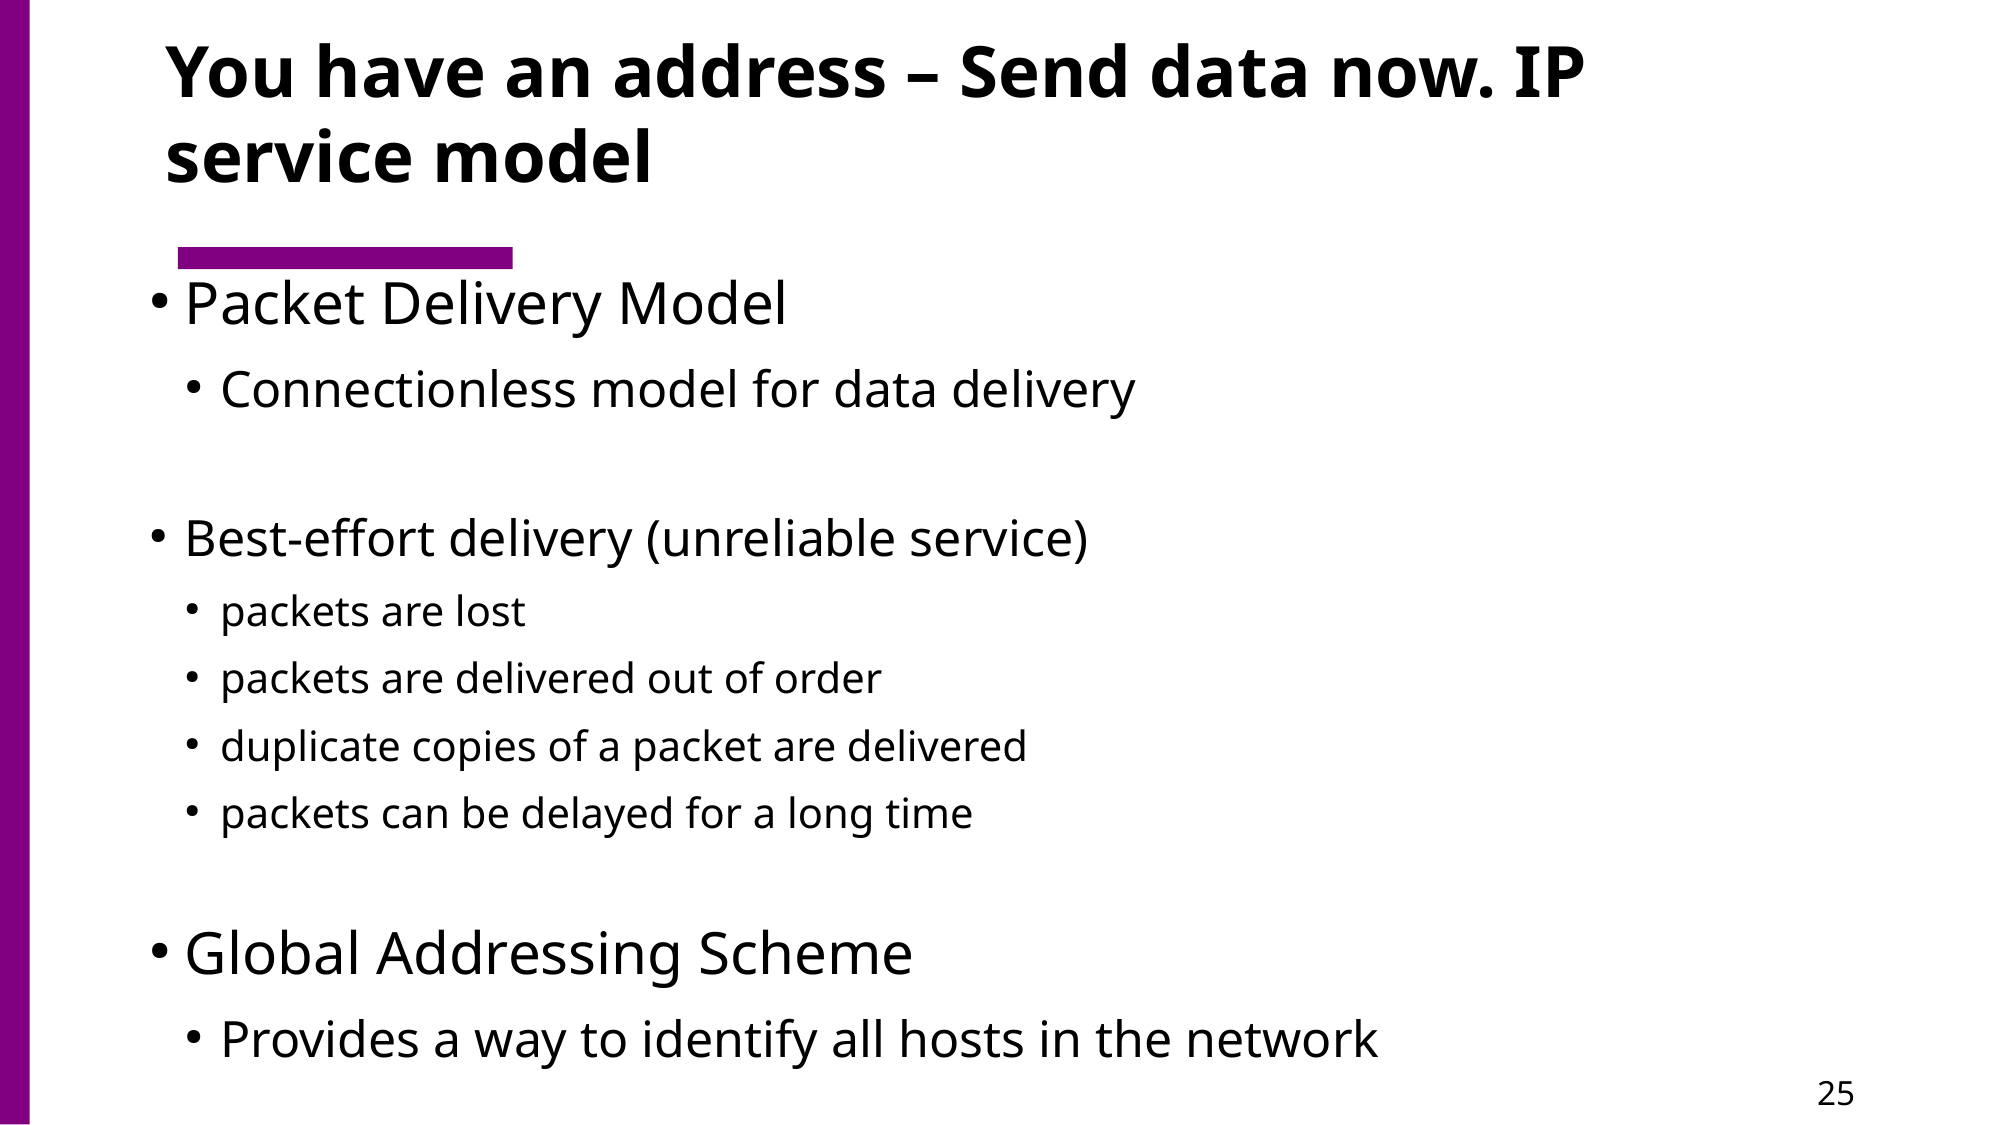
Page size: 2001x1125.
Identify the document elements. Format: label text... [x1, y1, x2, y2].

text_box You have an address – Send data now. IP service model [151, 0, 1849, 212]
text_box Packet Delivery Model Connectionless model for data delivery Best-effort delivery (unreliable service) packets are lost packets are delivered out of order duplicate copies of a packet are delivered packets can be delayed for a long time Global Addressing Scheme Provides a way to identify all hosts in the network [63, 254, 1921, 1087]
